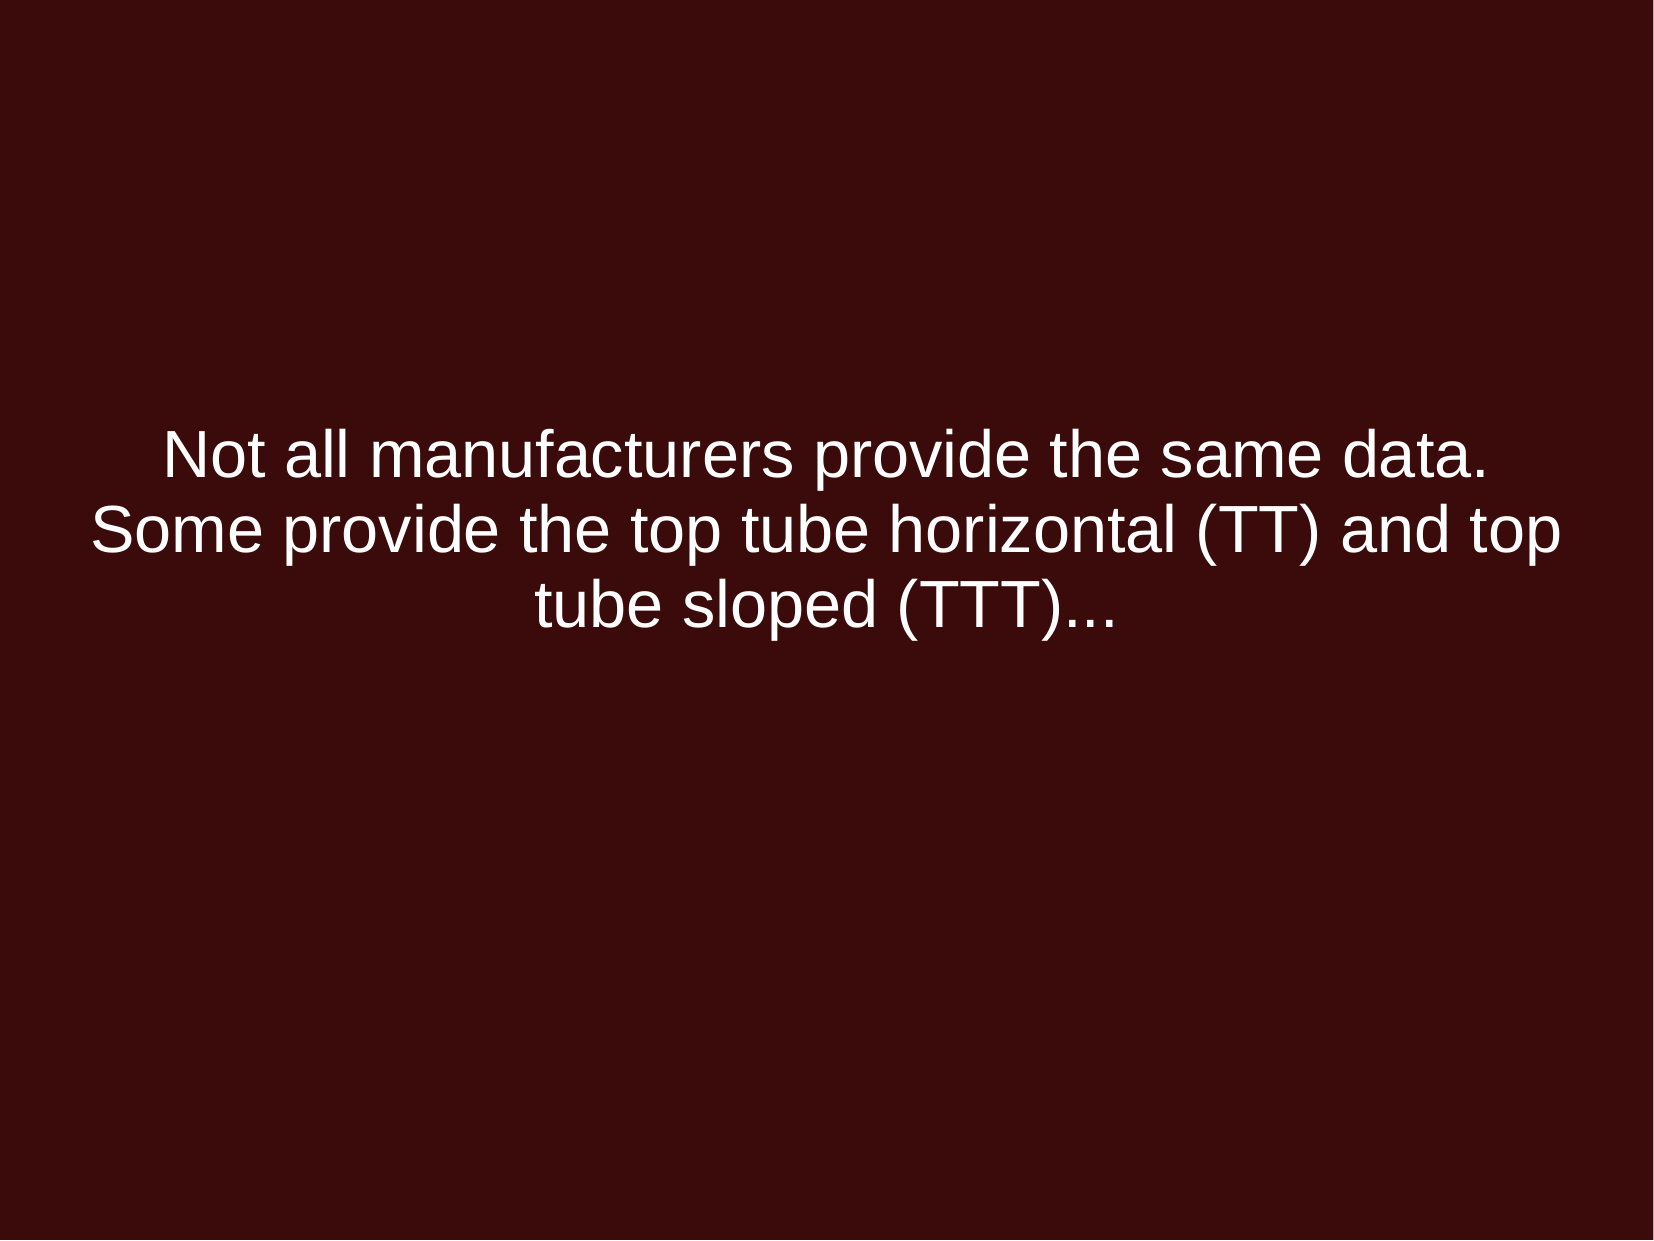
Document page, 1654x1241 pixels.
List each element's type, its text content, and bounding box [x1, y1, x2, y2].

subtitle Not all manufacturers provide the same data. Some provide the top tube horizontal (TT) and top tube sloped (TTT)... [82, 49, 1571, 1010]
